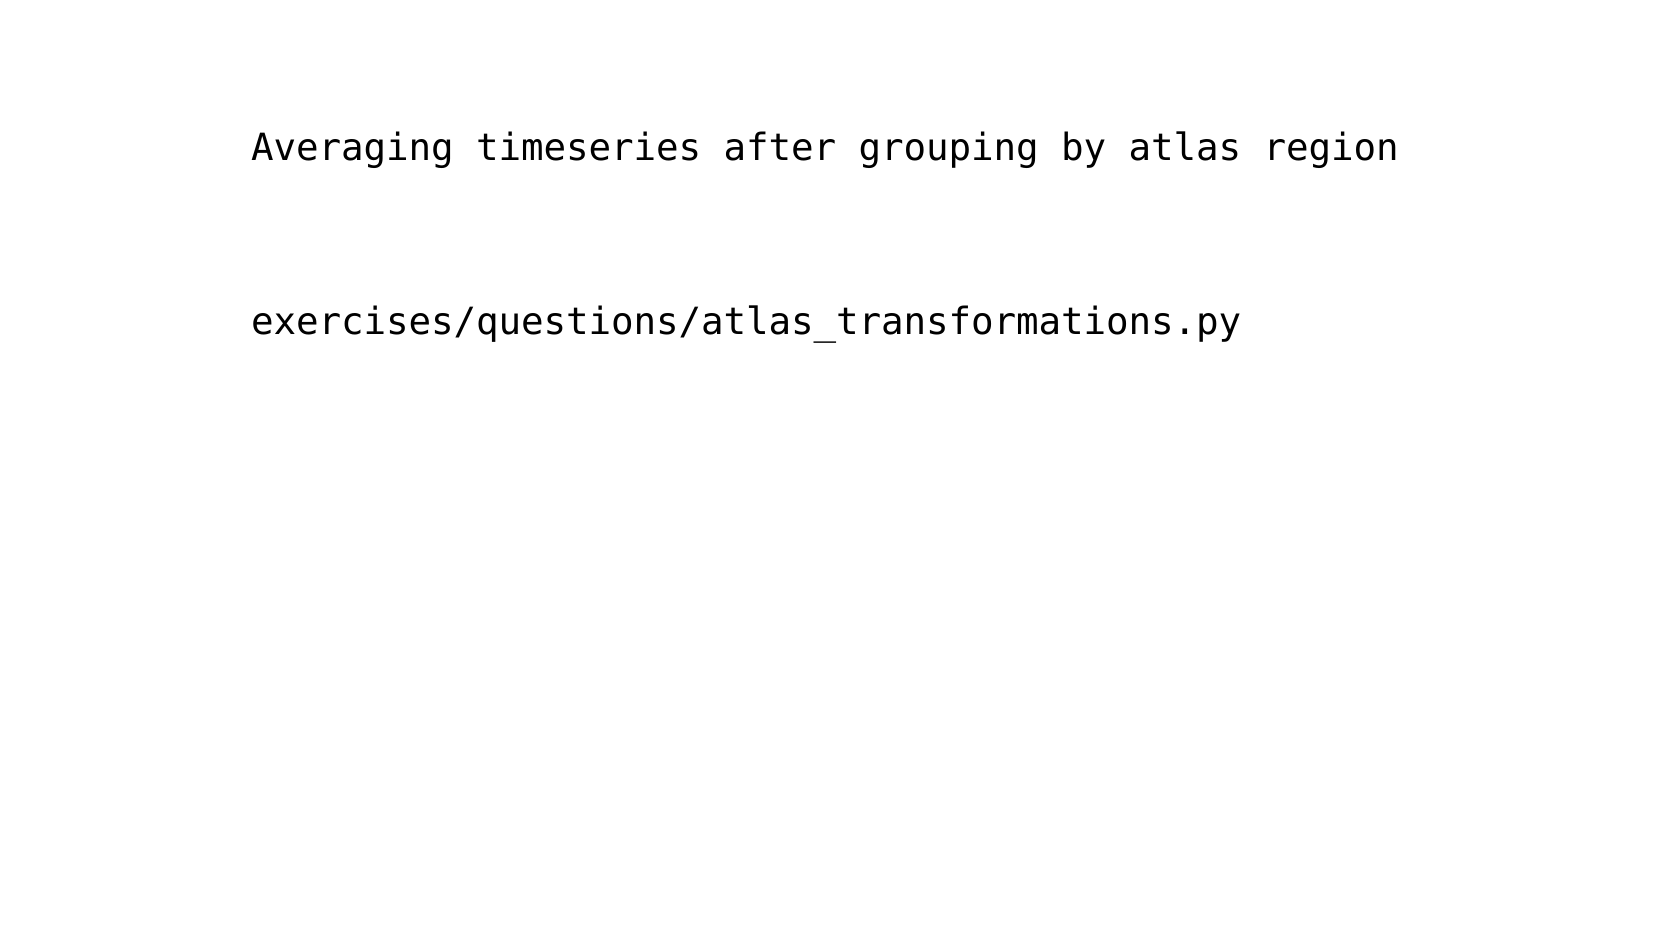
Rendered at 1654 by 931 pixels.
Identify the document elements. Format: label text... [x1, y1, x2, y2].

text_box Averaging timeseries after grouping by atlas region exercises/questions/atlas_transformations.py [236, 118, 1447, 351]
